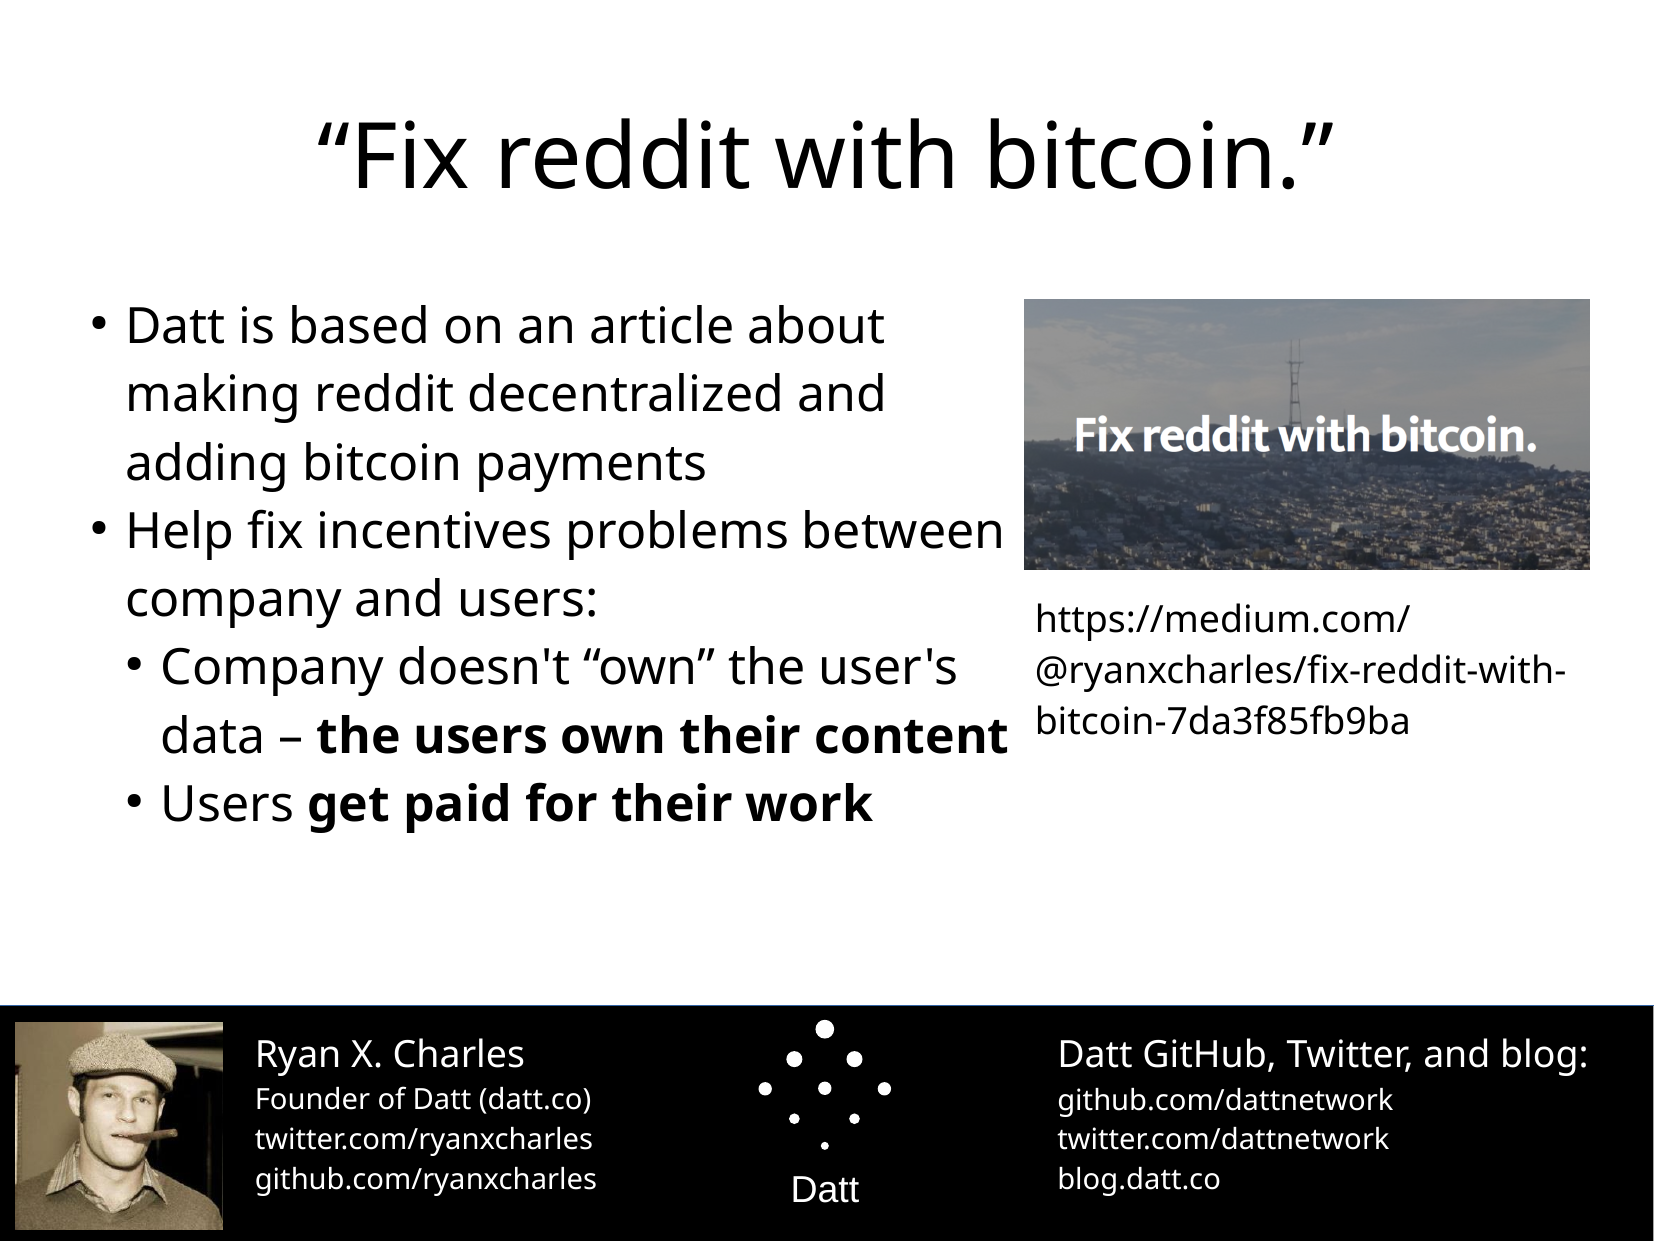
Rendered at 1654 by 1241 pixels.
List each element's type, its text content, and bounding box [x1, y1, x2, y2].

picture [757, 1017, 893, 1153]
text_box https://medium.com/@ryanxcharles/fix-reddit-with-bitcoin-7da3f85fb9ba [1020, 585, 1606, 754]
text_box [0, 1005, 1654, 1241]
picture [15, 1022, 223, 1231]
text_box Ryan X. Charles Founder of Datt (datt.co) twitter.com/ryanxcharles github.com/ryanxcharles [240, 1020, 976, 1241]
text_box Datt GitHub, Twitter, and blog: github.com/dattnetwork twitter.com/dattnetwork blog.datt.co [1042, 1020, 1654, 1241]
picture [1024, 299, 1590, 571]
subtitle Datt is based on an article about making reddit decentralized and adding bitcoin payments Help fix incentives problems between company and users: Company doesn't “own” the user's data – the users own their content Users get paid for their work [90, 290, 1021, 991]
text_box Datt [735, 1161, 916, 1241]
title “Fix reddit with bitcoin.” [82, 49, 1571, 257]
